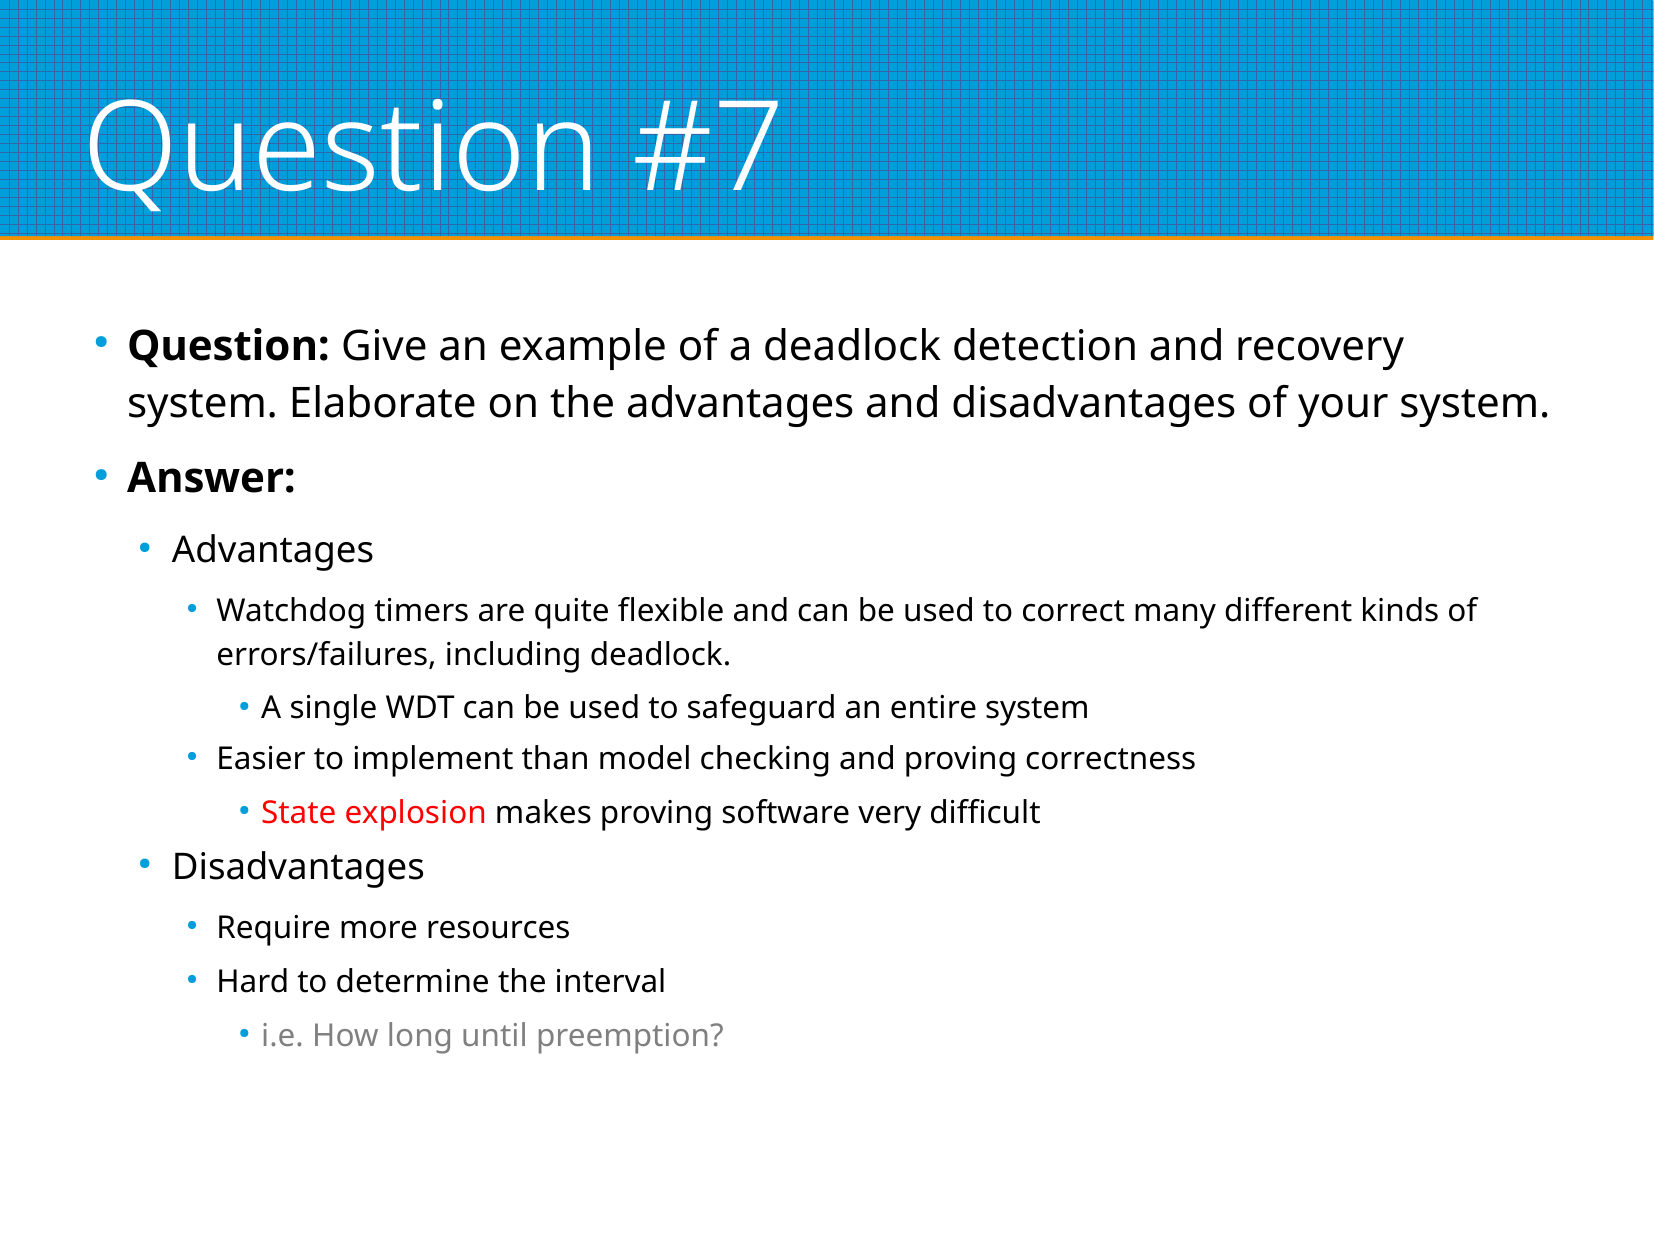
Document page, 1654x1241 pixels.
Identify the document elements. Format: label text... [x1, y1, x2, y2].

title Question #7 [82, 19, 1571, 227]
list Question: Give an example of a deadlock detection and recovery system. Elaborate on the advantages and disadvantages of your system. Answer: Advantages Watchdog timers are quite flexible and can be used to correct many different kinds of errors/failures, including deadlock. A single WDT can be used to safeguard an entire system Easier to implement than model checking and proving correctness State explosion makes proving software very difficult Disadvantages Require more resources Hard to determine the interval i.e. How long until preemption? [82, 314, 1563, 1081]
